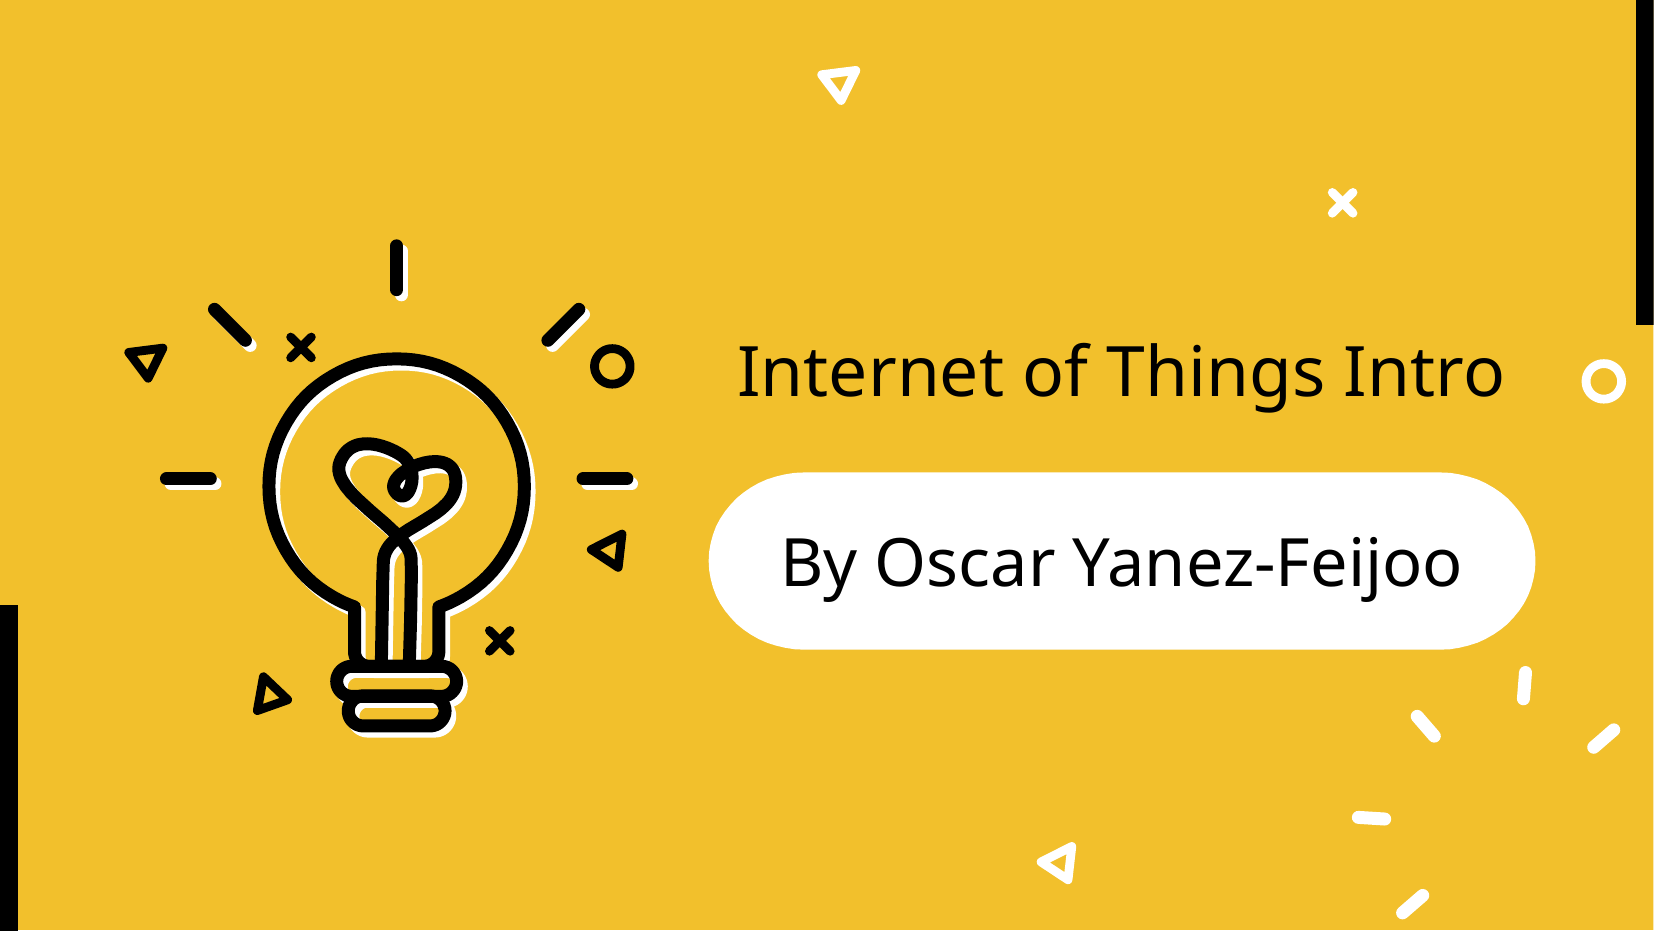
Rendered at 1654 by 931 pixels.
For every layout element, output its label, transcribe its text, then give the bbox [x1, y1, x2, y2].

title Internet of Things Intro [708, 295, 1536, 443]
subtitle By Oscar Yanez-Feijoo [708, 472, 1536, 650]
